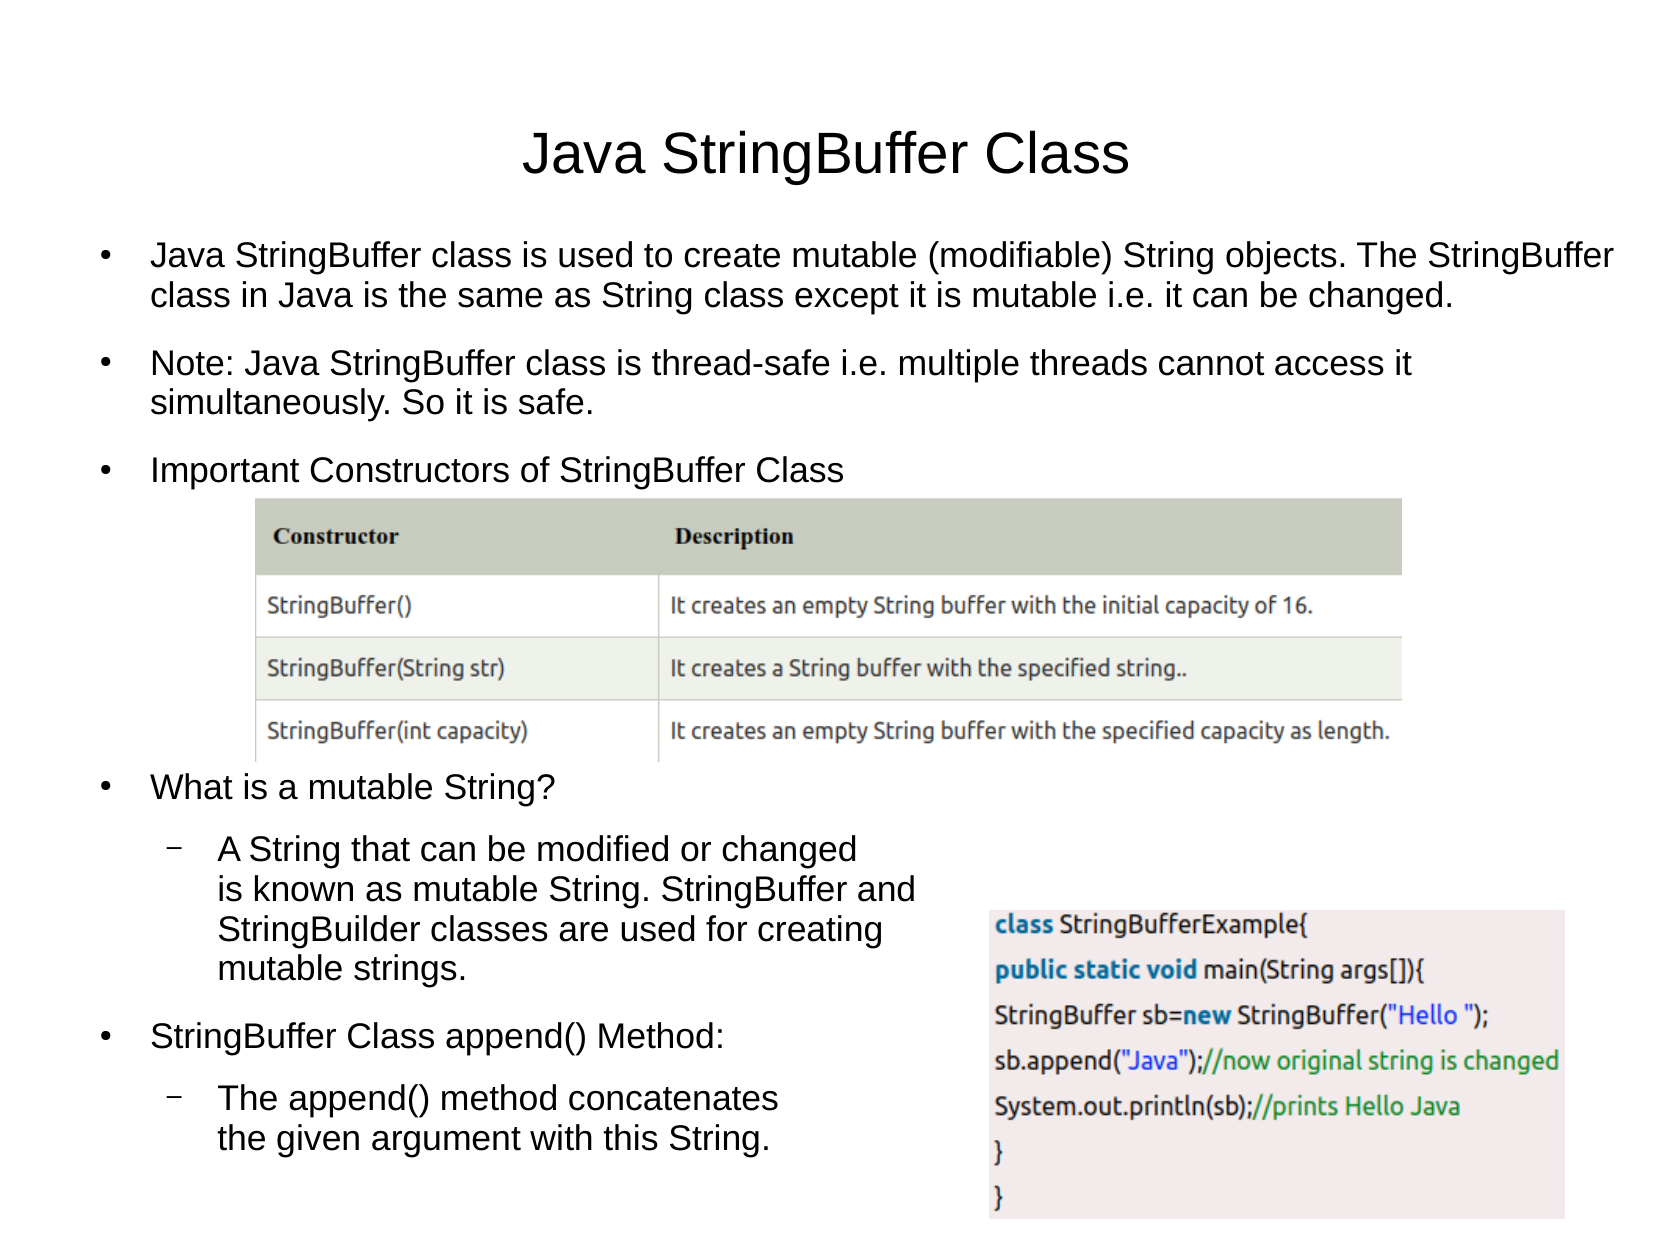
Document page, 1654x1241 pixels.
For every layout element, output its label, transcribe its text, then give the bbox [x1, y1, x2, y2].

title Java StringBuffer Class [82, 49, 1571, 235]
picture [255, 497, 1402, 762]
list Java StringBuffer class is used to create mutable (modifiable) String objects. The StringBuffer class in Java is the same as String class except it is mutable i.e. it can be changed. Note: Java StringBuffer class is thread-safe i.e. multiple threads cannot access it simultaneously. So it is safe. Important Constructors of StringBuffer Class What is a mutable String? A String that can be modified or changed is known as mutable String. StringBuffer and StringBuilder classes are used for creating mutable strings. StringBuffer Class append() Method: The append() method concatenates the given argument with this String. [82, 235, 1622, 1197]
picture [989, 910, 1565, 1219]
